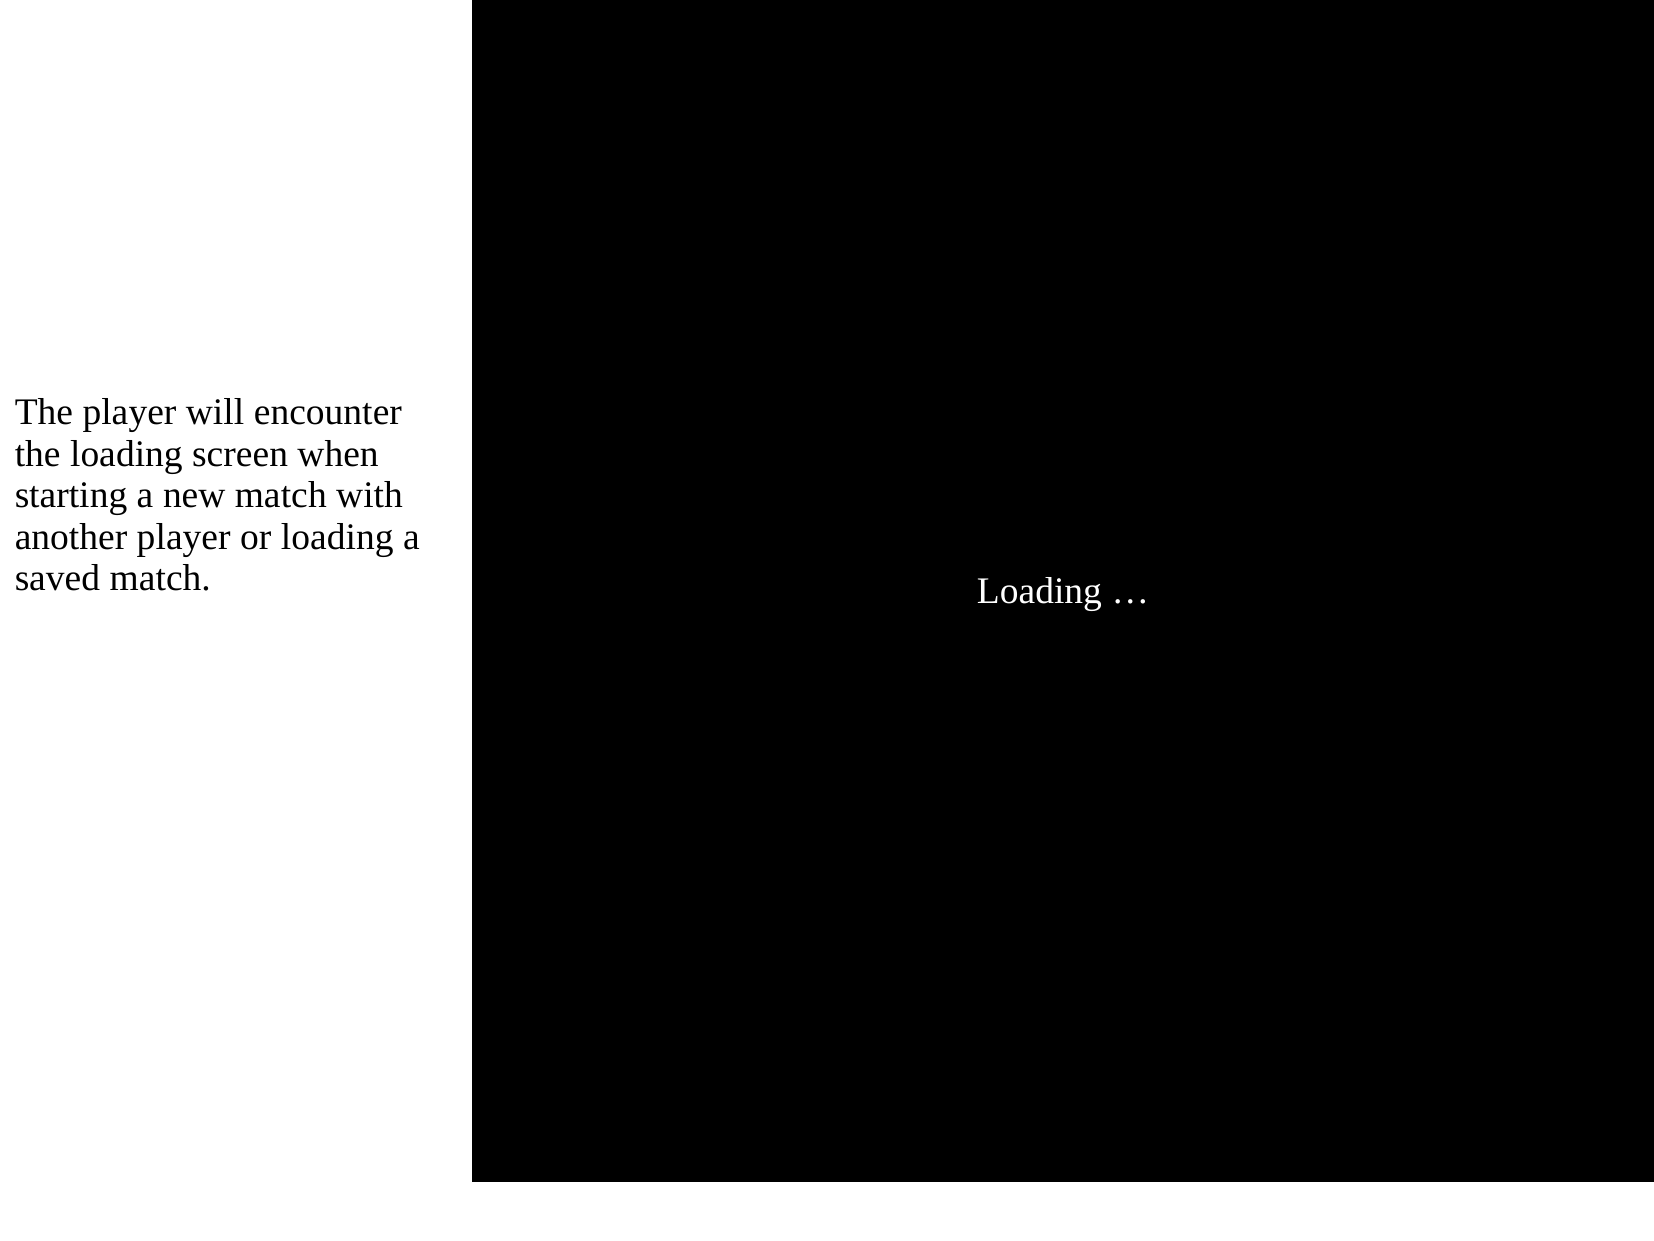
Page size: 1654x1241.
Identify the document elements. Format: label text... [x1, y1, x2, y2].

text_box The player will encounter the loading screen when starting a new match with another player or loading a saved match. [0, 383, 472, 612]
text_box Loading … [472, 0, 1654, 1182]
